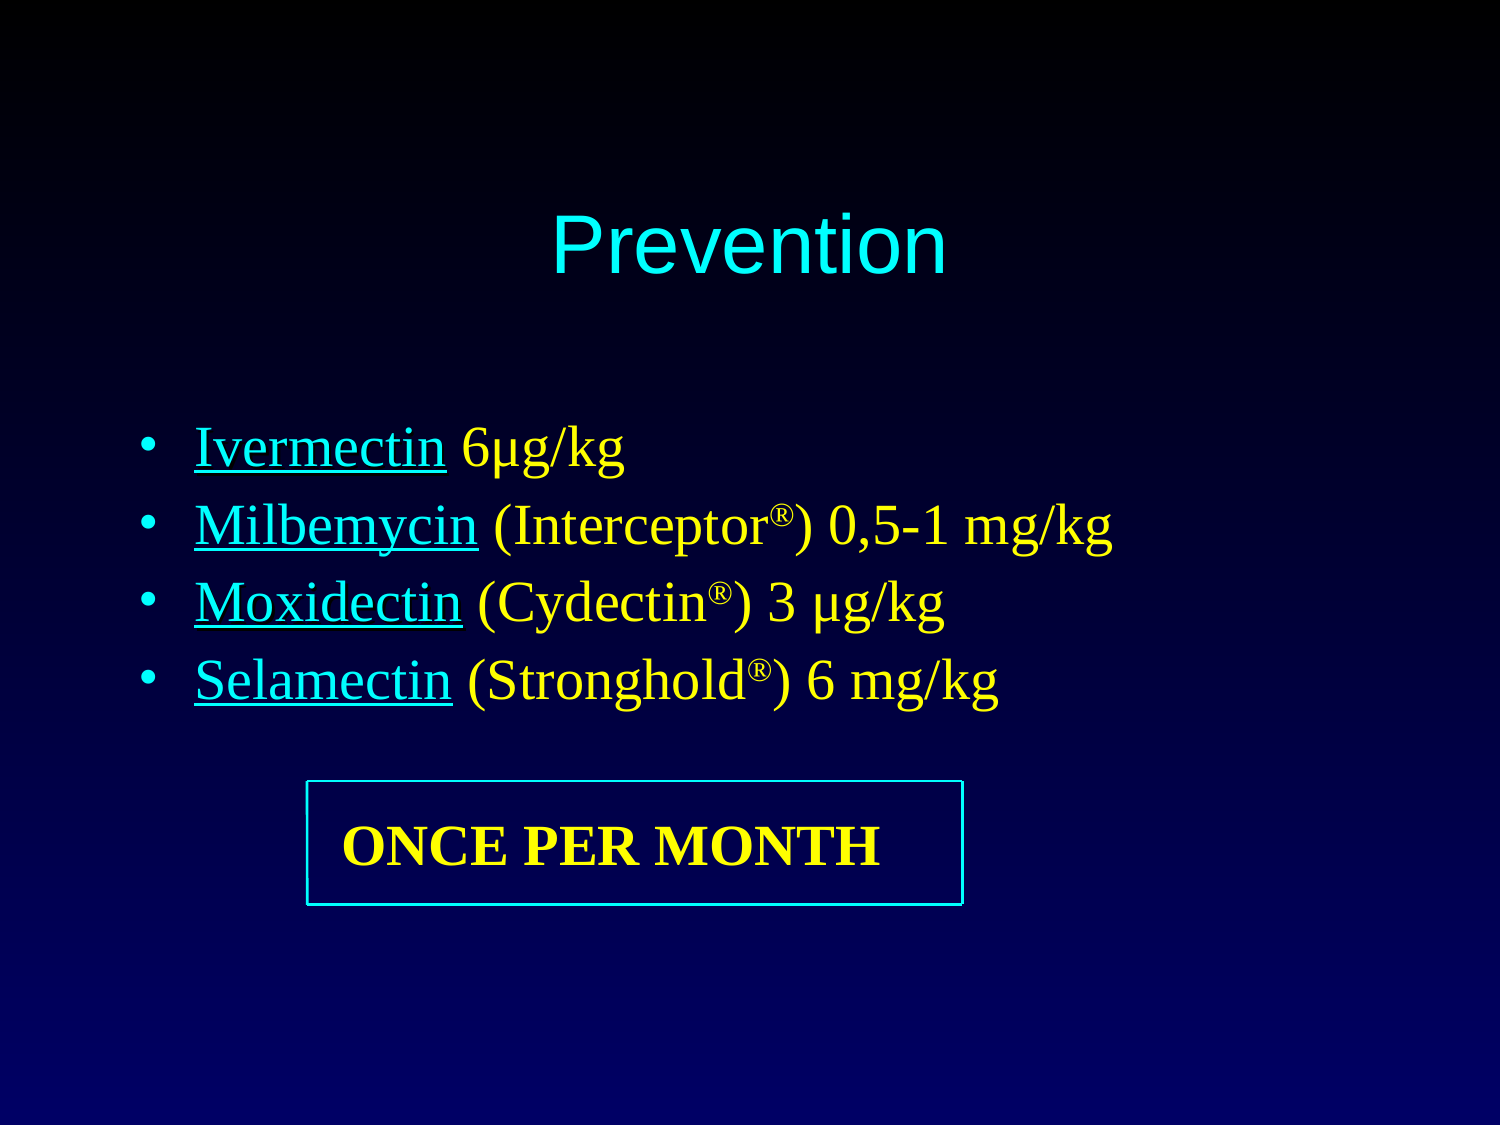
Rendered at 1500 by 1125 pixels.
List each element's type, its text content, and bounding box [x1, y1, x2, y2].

text_box Prevention [112, 182, 1388, 398]
text_box Ivermectin 6μg/kg Milbemycin (Interceptor®) 0,5-1 mg/kg Moxidectin (Cydectin®) 3 μg/kg Selamectin (Stronghold®) 6 mg/kg ONCE PER MONTH [309, 782, 961, 894]
text_box Ivermectin 6μg/kg Milbemycin (Interceptor®) 0,5-1 mg/kg Moxidectin (Cydectin®) 3 μg/kg Selamectin (Stronghold®) 6 mg/kg ONCE PER MONTH [123, 408, 1388, 894]
